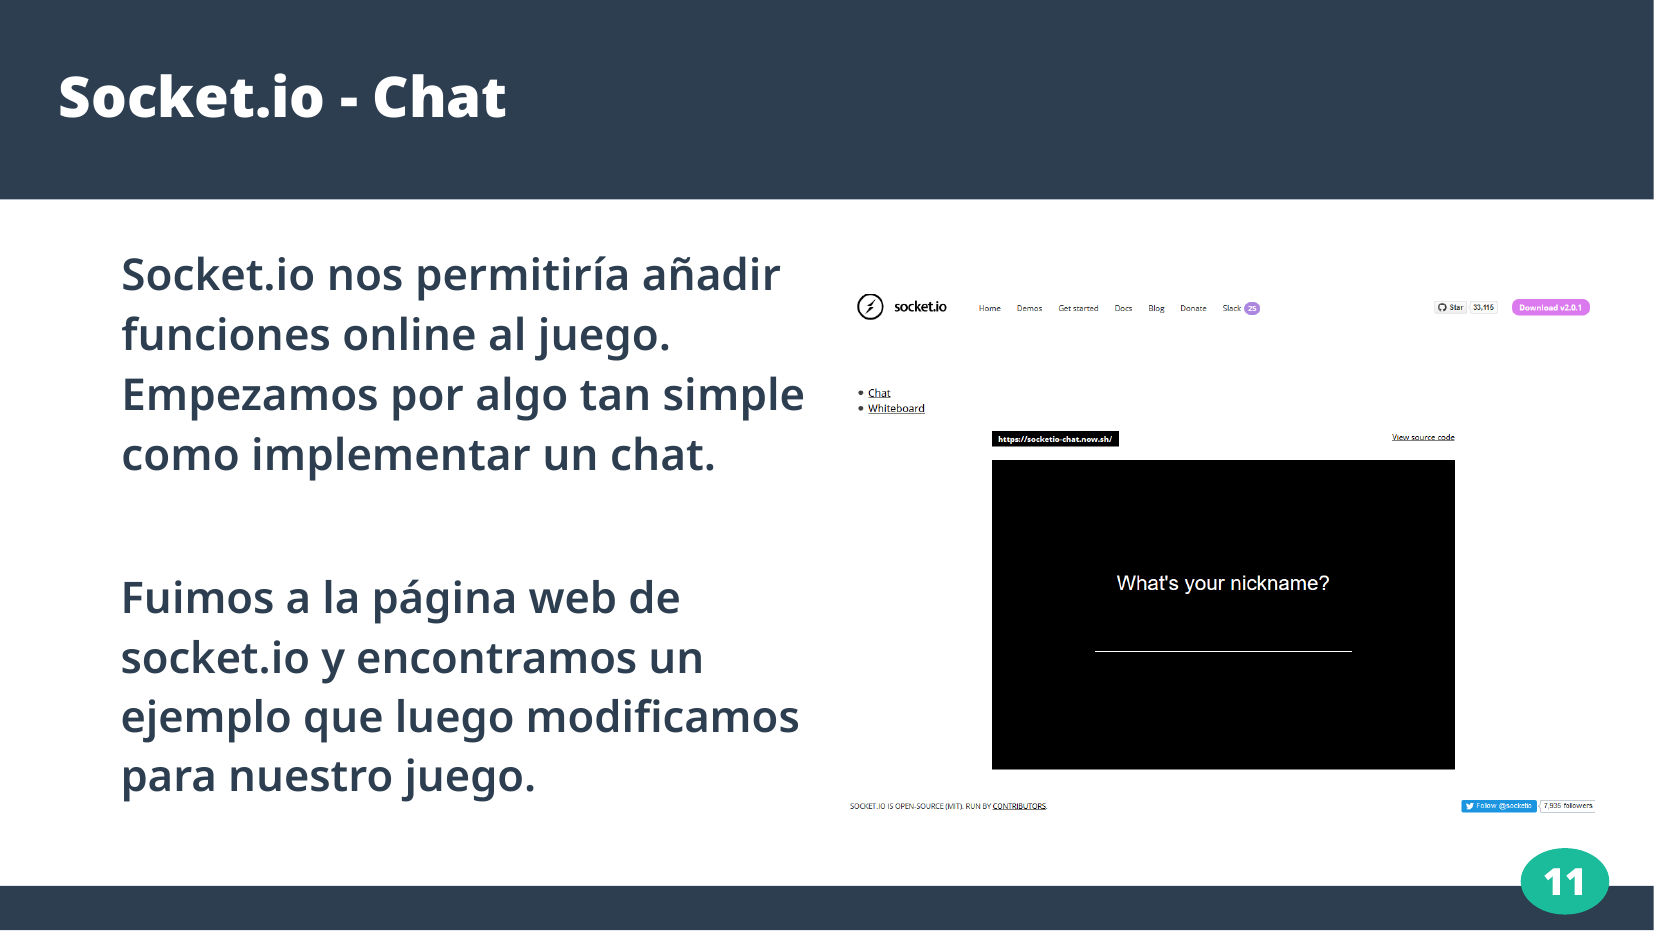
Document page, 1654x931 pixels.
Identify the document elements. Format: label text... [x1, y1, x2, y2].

list Socket.io nos permitiría añadir funciones online al juego. Empezamos por algo tan simple como implementar un chat. [59, 243, 809, 540]
list Fuimos a la página web de socket.io y encontramos un ejemplo que luego modificamos para nuestro juego. [59, 567, 809, 864]
title Socket.io - Chat [59, 37, 1595, 155]
picture [845, 294, 1595, 813]
